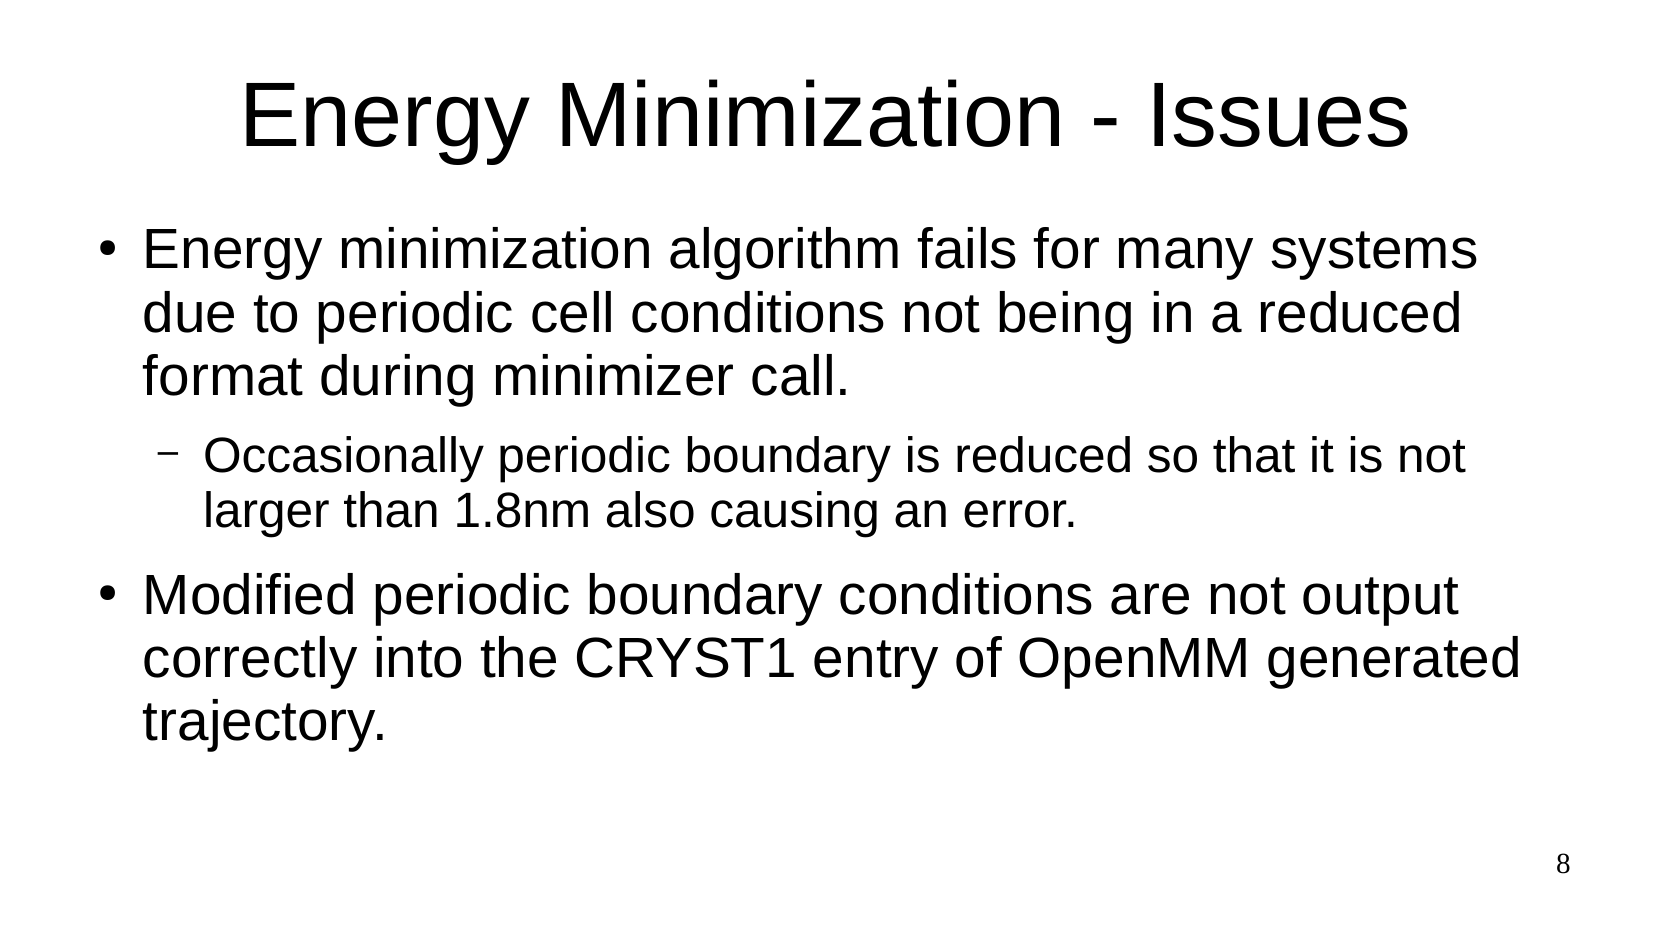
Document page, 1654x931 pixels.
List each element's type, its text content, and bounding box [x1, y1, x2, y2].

list Energy minimization algorithm fails for many systems due to periodic cell conditions not being in a reduced format during minimizer call. Occasionally periodic boundary is reduced so that it is not larger than 1.8nm also causing an error. Modified periodic boundary conditions are not output correctly into the CRYST1 entry of OpenMM generated trajectory. [82, 217, 1571, 758]
title Energy Minimization - Issues [82, 37, 1571, 193]
